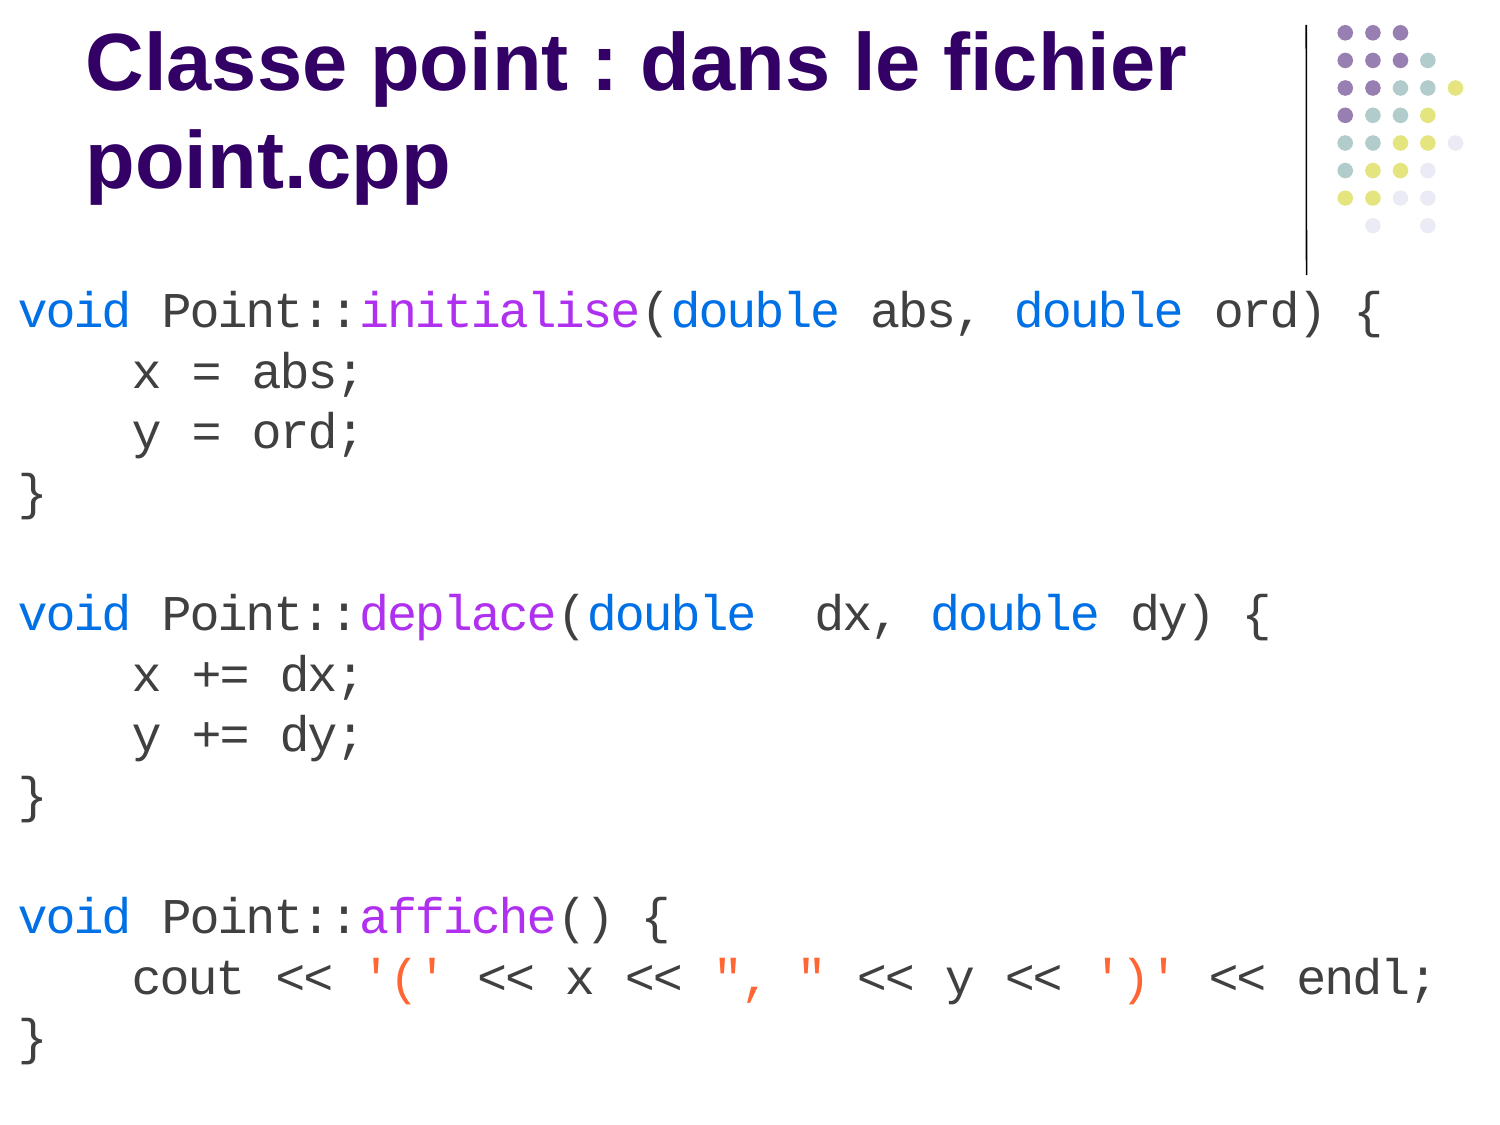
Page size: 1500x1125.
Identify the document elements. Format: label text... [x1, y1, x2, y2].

list void Point::initialise(double abs, double ord) { x = abs; y = ord; } void Point::deplace(double dx, double dy) { x += dx; y += dy; } void Point::affiche() { cout << '(' << x << ", " << y << ')' << endl; } [0, 224, 1500, 1125]
title Classe point : dans le fichier point.cpp [70, 1, 1306, 213]
